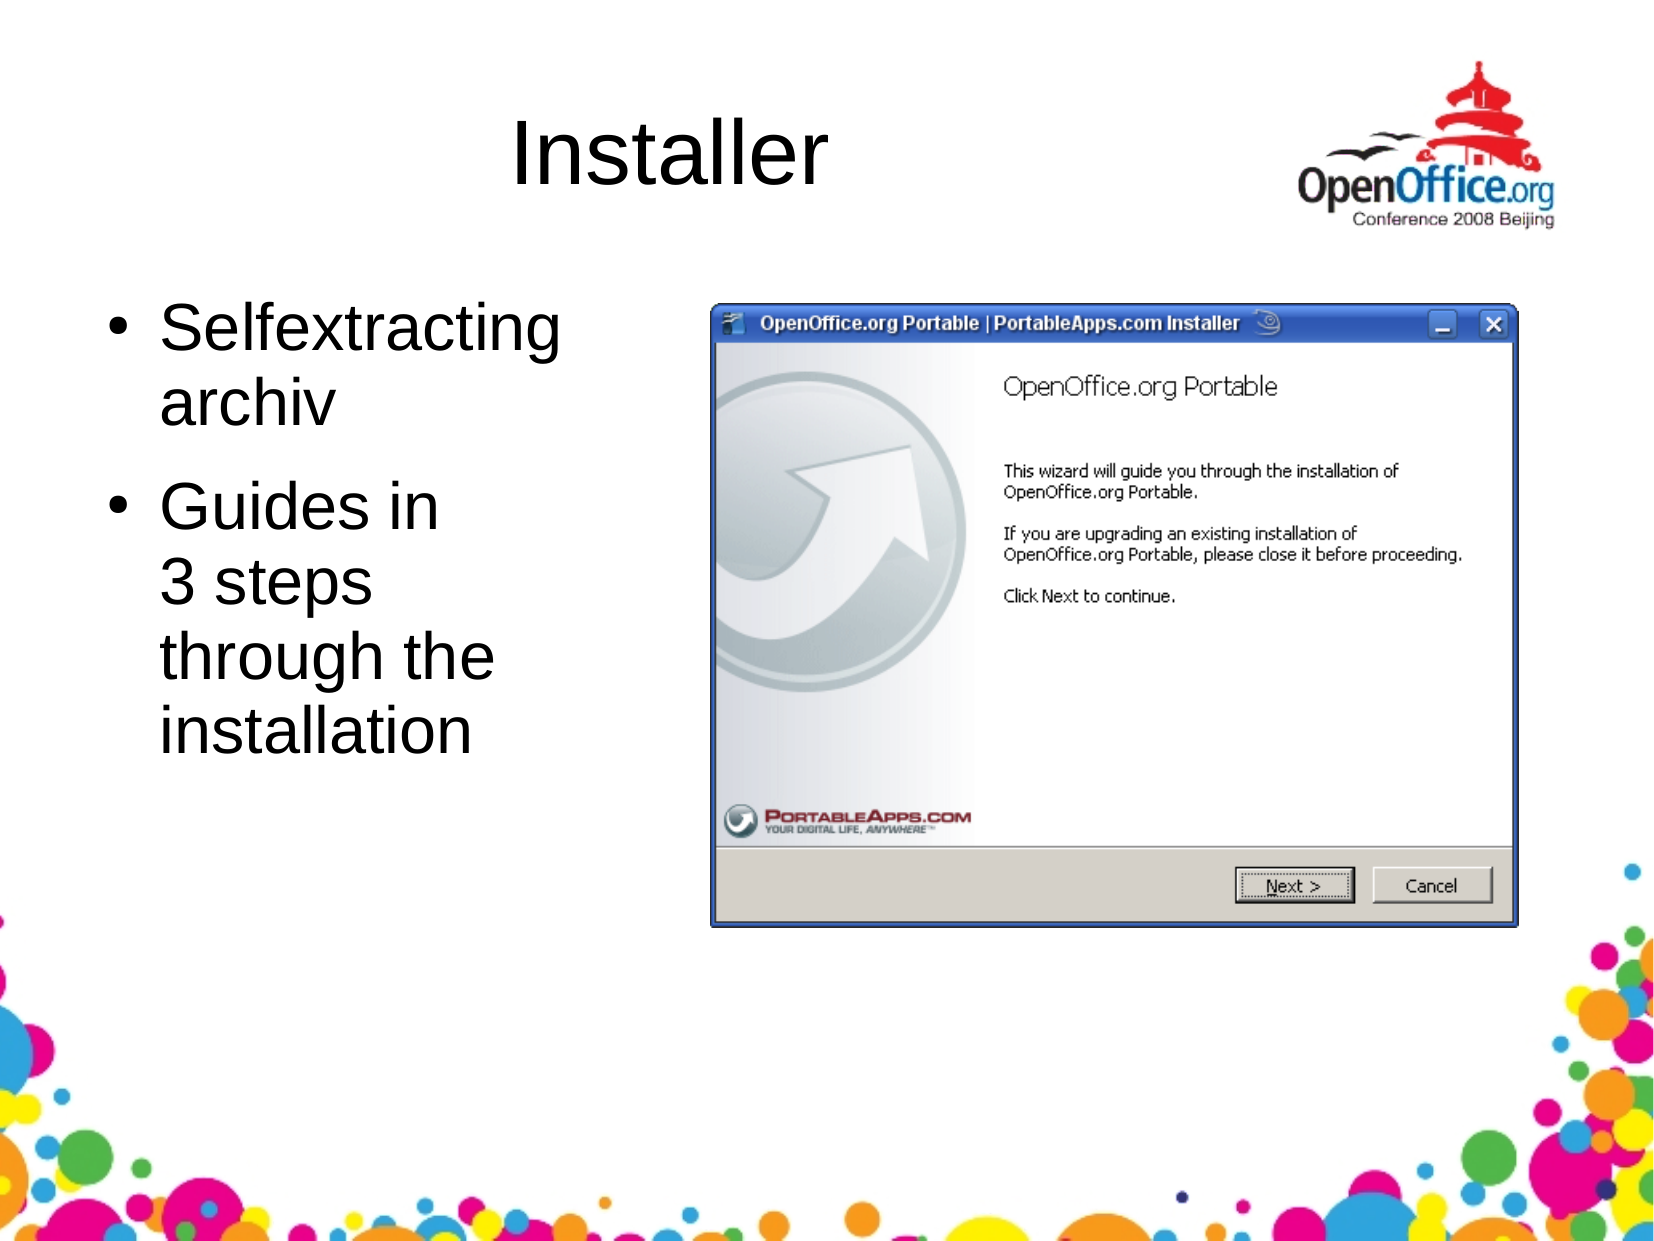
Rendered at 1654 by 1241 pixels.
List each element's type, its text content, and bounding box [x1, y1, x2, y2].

picture [0, 303, 1654, 1241]
list Selfextracting archiv Guides in 3 steps through the installation [88, 290, 680, 1094]
picture [1285, 51, 1569, 250]
title Installer [82, 56, 1258, 250]
